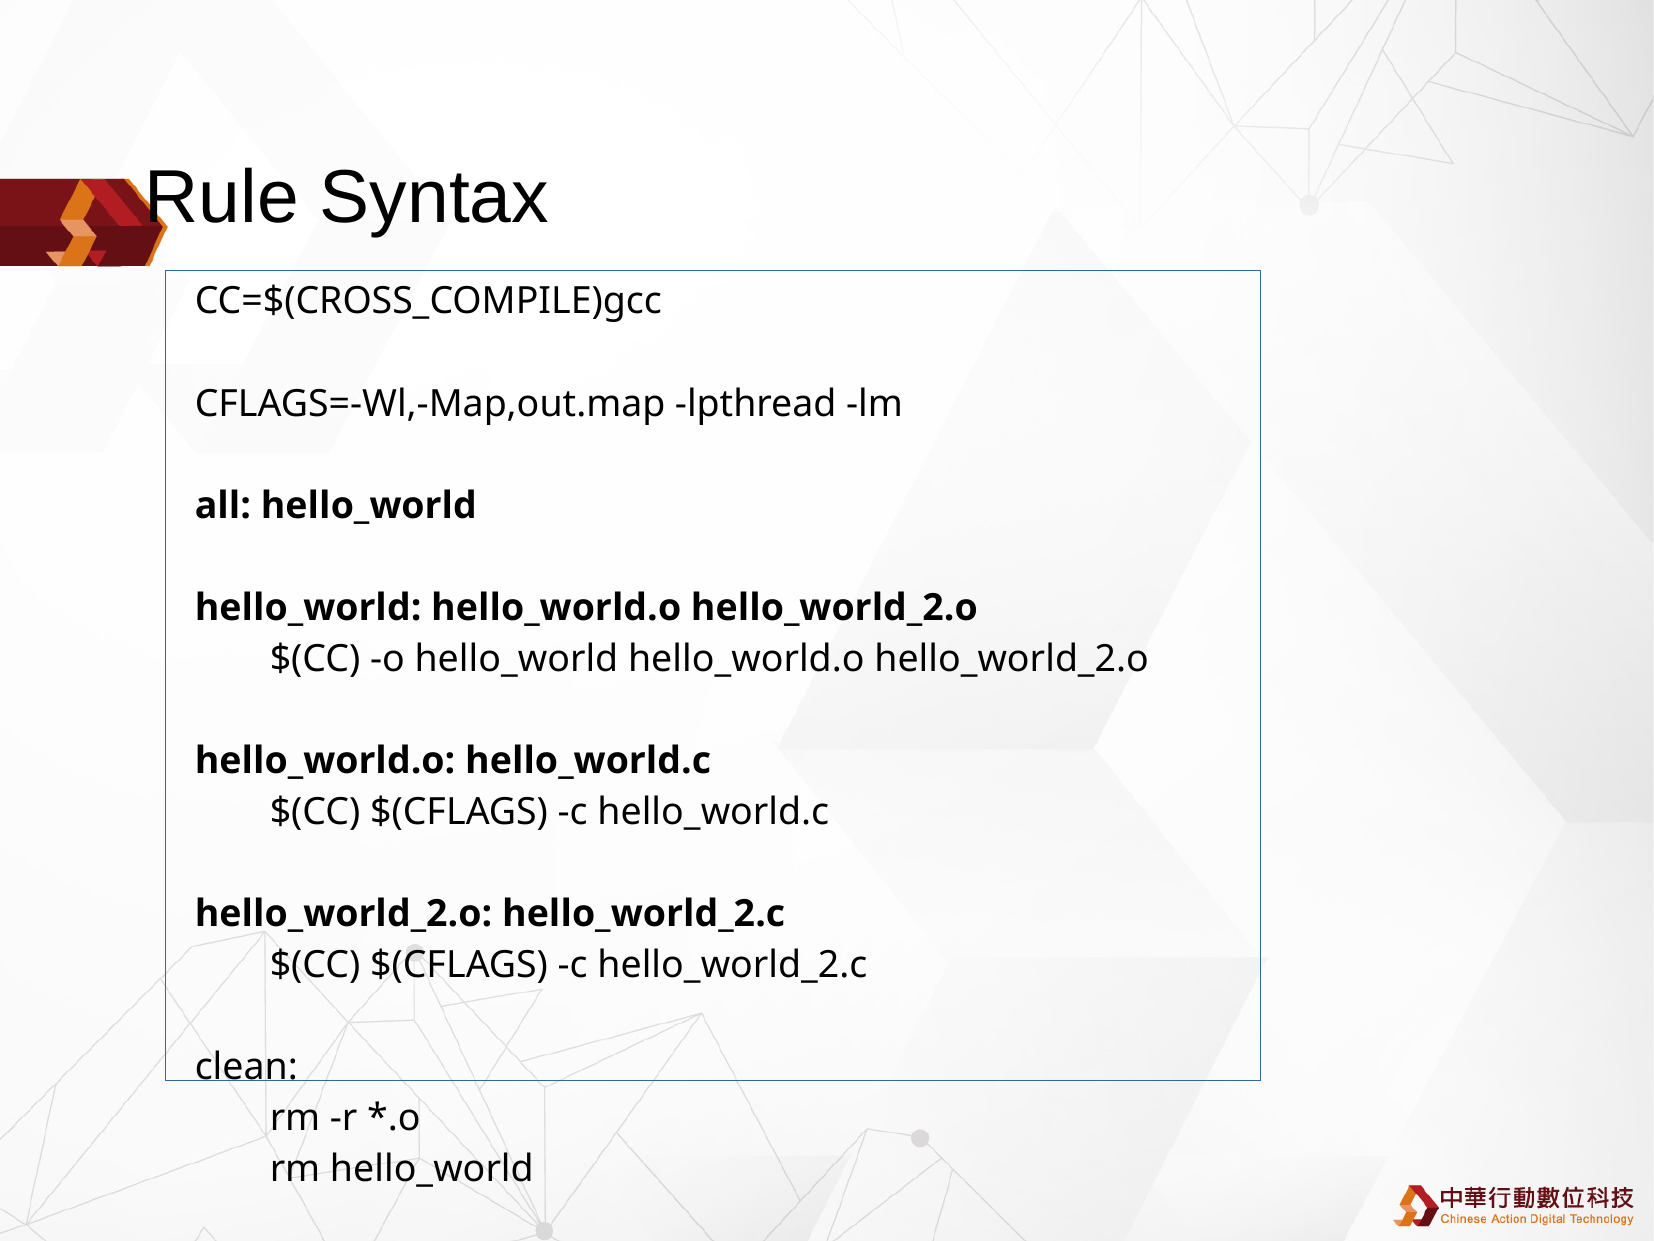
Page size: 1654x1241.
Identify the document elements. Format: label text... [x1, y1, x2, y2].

title Rule Syntax [1228, 271, 1260, 281]
picture [0, 0, 1654, 1241]
text_box CC=$(CROSS_COMPILE)gcc CFLAGS=-Wl,-Map,out.map -lpthread -lm all: hello_world hello_world: hello_world.o hello_world_2.o $(CC) -o hello_world hello_world.o hello_world_2.o hello_world.o: hello_world.c $(CC) $(CFLAGS) -c hello_world.c hello_world_2.o: hello_world_2.c $(CC) $(CFLAGS) -c hello_world_2.c clean: rm -r *.o rm hello_world [180, 271, 1228, 1066]
title Rule Syntax [118, 112, 1506, 281]
